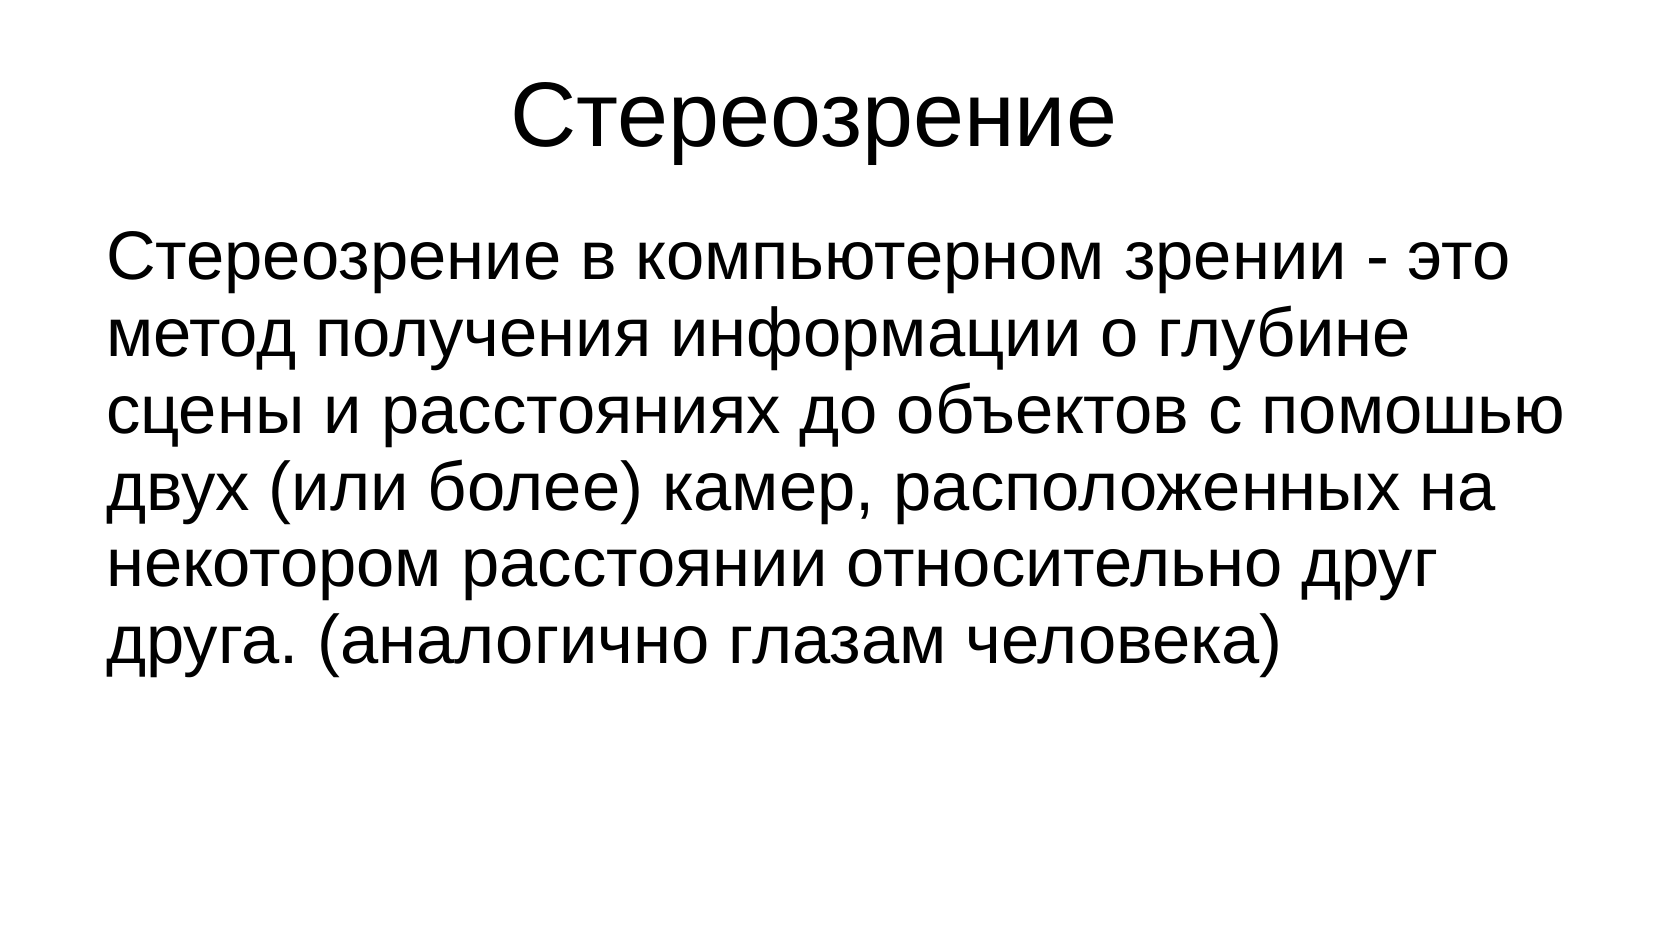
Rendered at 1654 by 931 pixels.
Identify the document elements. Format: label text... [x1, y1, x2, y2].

list Стереозрение в компьютерном зрении - это метод получения информации о глубине сцены и расстояниях до объектов с помошью двух (или более) камер, расположенных на некотором расстоянии относительно друг друга. (аналогично глазам человека) [82, 217, 1571, 758]
title Стереозрение [82, 37, 1571, 193]
